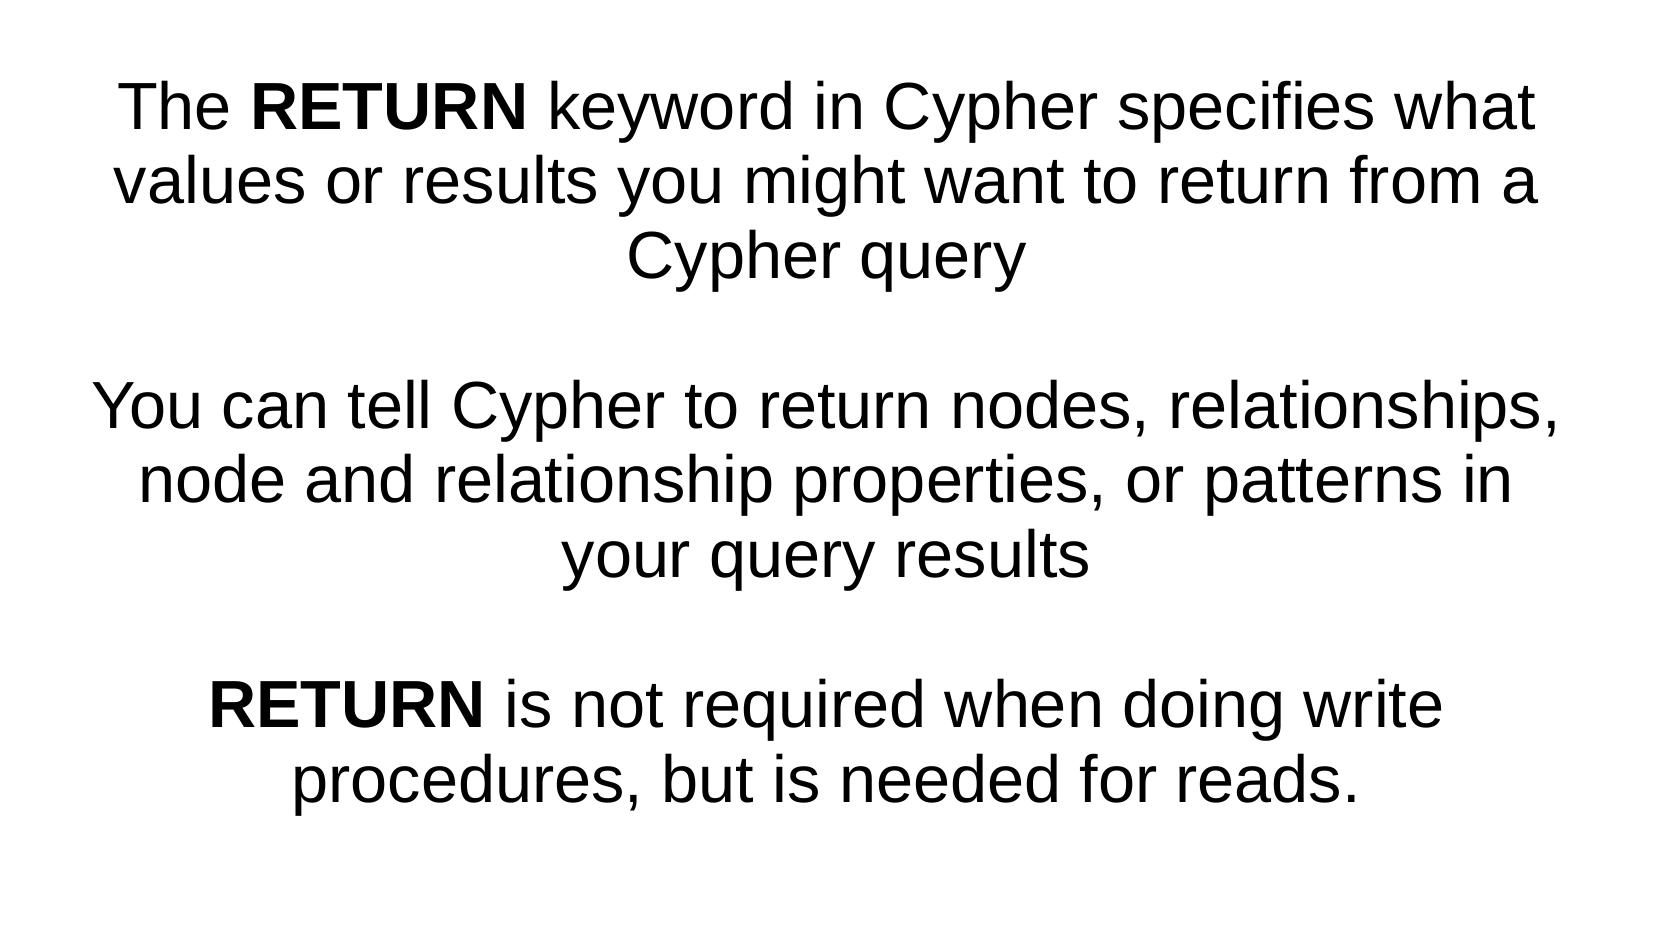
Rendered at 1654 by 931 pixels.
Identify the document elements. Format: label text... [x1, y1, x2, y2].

subtitle The RETURN keyword in Cypher specifies what values or results you might want to return from a Cypher query You can tell Cypher to return nodes, relationships, node and relationship properties, or patterns in your query results RETURN is not required when doing write procedures, but is needed for reads. [82, 60, 1571, 826]
